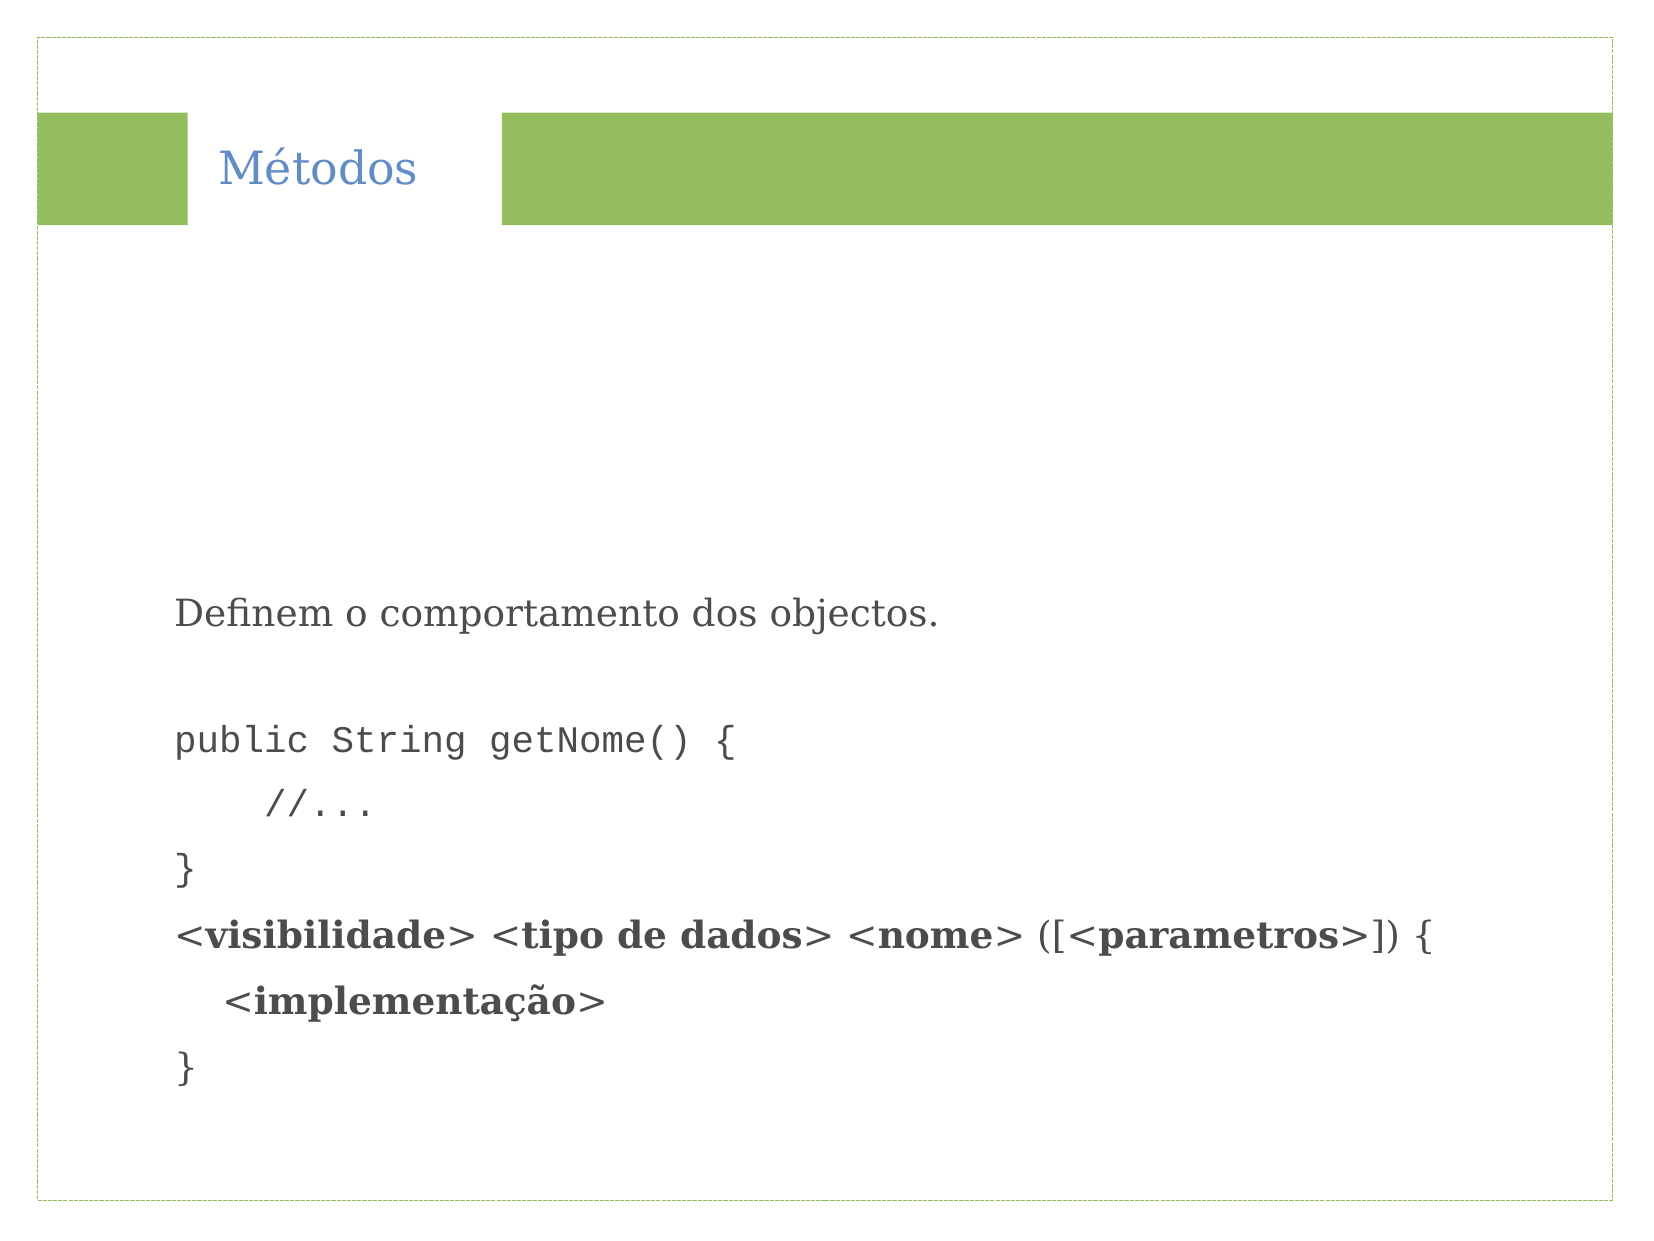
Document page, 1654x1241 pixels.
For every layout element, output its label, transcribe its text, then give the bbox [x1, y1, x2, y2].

text_box Métodos [203, 134, 434, 203]
text_box [37, 112, 188, 226]
text_box [501, 112, 1613, 226]
text_box Definem o comportamento dos objectos. public String getNome() { //... } <visibilidade> <tipo de dados> <nome> ([<parametros>]) { <implementação> } [159, 562, 1489, 1088]
